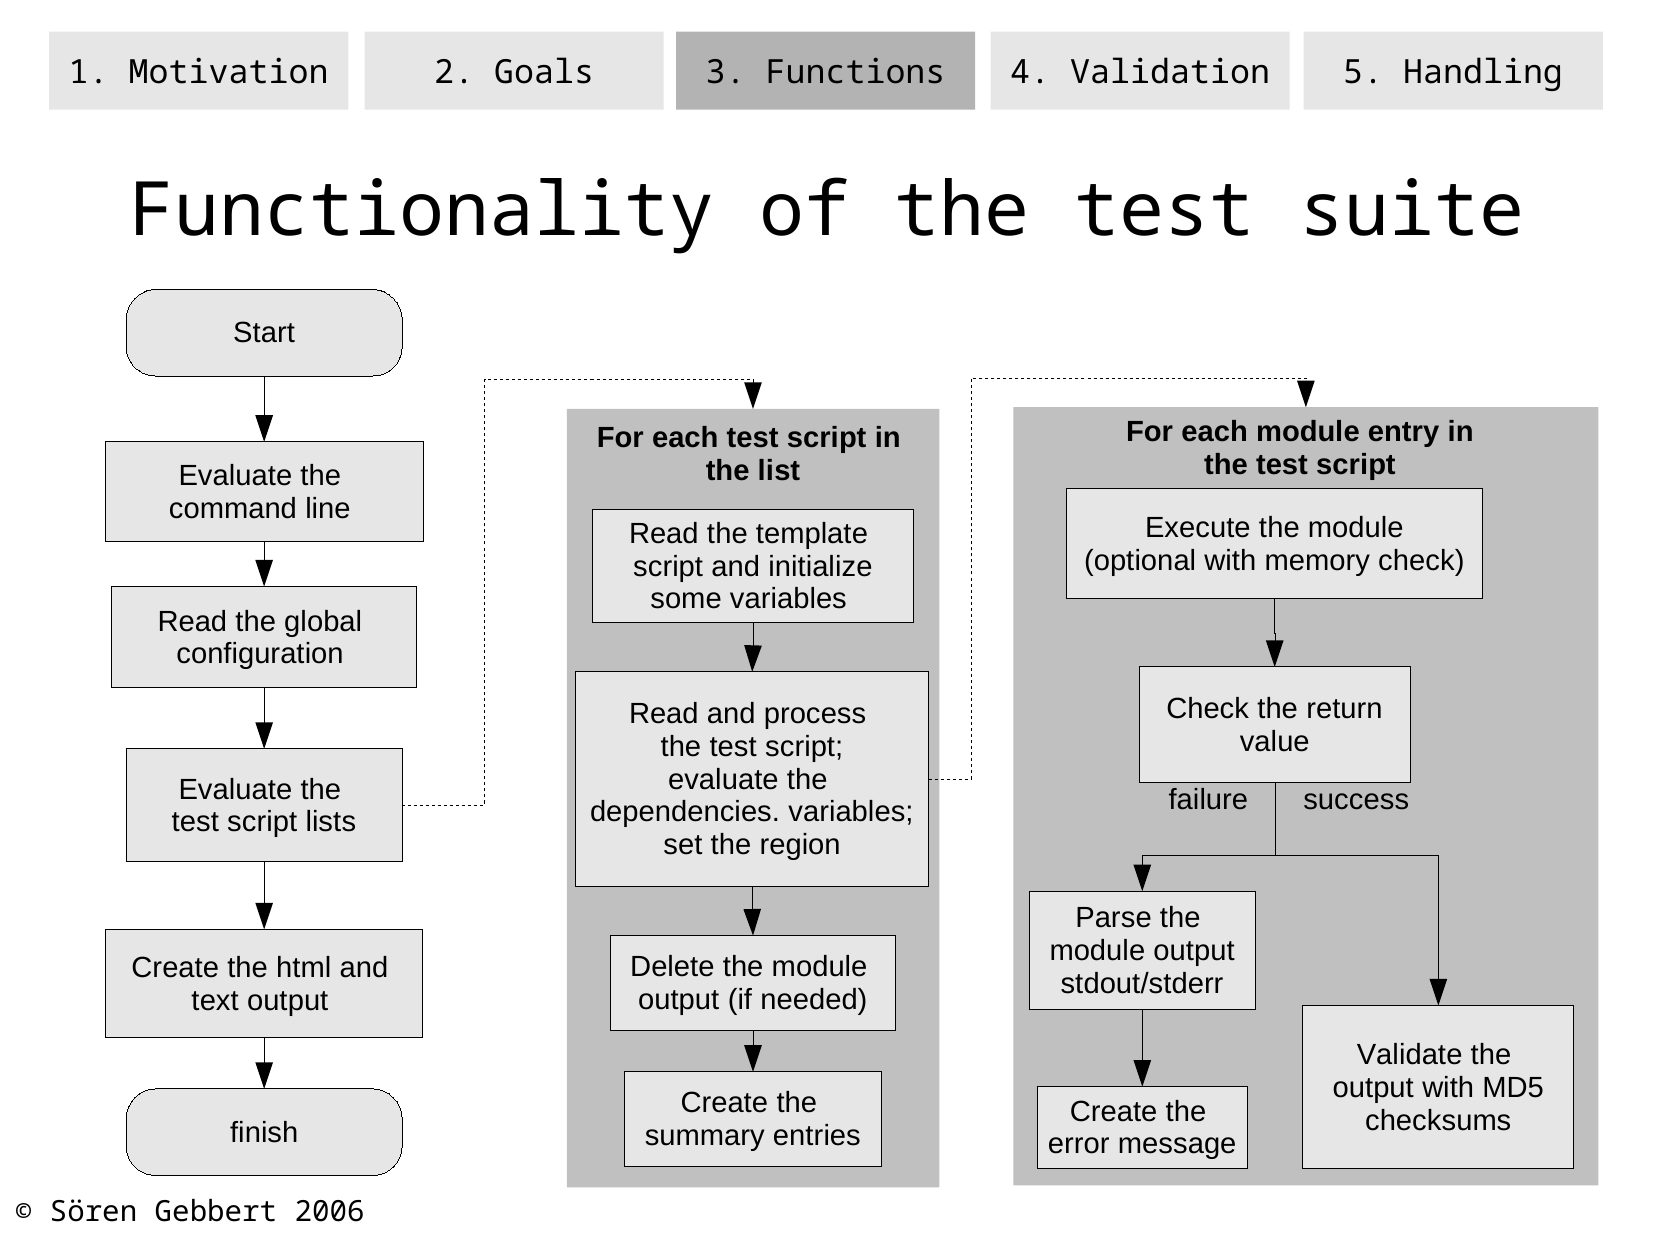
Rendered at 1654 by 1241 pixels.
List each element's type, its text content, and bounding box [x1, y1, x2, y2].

text_box [566, 408, 940, 1188]
text_box Read and process the test script; evaluate the dependencies. variables; set the region [575, 671, 929, 887]
text_box 3. Functions [676, 31, 976, 110]
title Functionality of the test suite [121, 102, 1534, 311]
text_box [1013, 407, 1599, 1186]
text_box Execute the module (optional with memory check) [1066, 490, 1483, 599]
text_box © Sören Gebbert 2006 [14, 1190, 383, 1225]
text_box 1. Motivation [49, 31, 349, 110]
text_box 2. Goals [364, 31, 664, 110]
text_box Parse the module output stdout/stderr [1029, 891, 1256, 1010]
text_box Check the return value [1139, 666, 1411, 783]
text_box Read the template script and initialize some variables [592, 509, 914, 623]
text_box Validate the output with MD5 checksums [1302, 1005, 1574, 1169]
text_box For each module entry in the test script [1026, 415, 1575, 490]
text_box Delete the module output (if needed) [610, 935, 896, 1031]
text_box 4. Validation [990, 31, 1290, 110]
text_box Evaluate the test script lists [126, 748, 403, 862]
text_box 5. Handling [1303, 31, 1603, 110]
text_box finish [126, 1088, 403, 1176]
text_box Read the global configuration [111, 586, 417, 688]
text_box For each test script in the list [590, 421, 917, 496]
text_box Create the html and text output [105, 929, 423, 1038]
text_box Create the error message [1037, 1086, 1248, 1169]
text_box Evaluate the command line [105, 441, 424, 542]
text_box Start [126, 289, 403, 377]
text_box Create the summary entries [624, 1071, 882, 1167]
